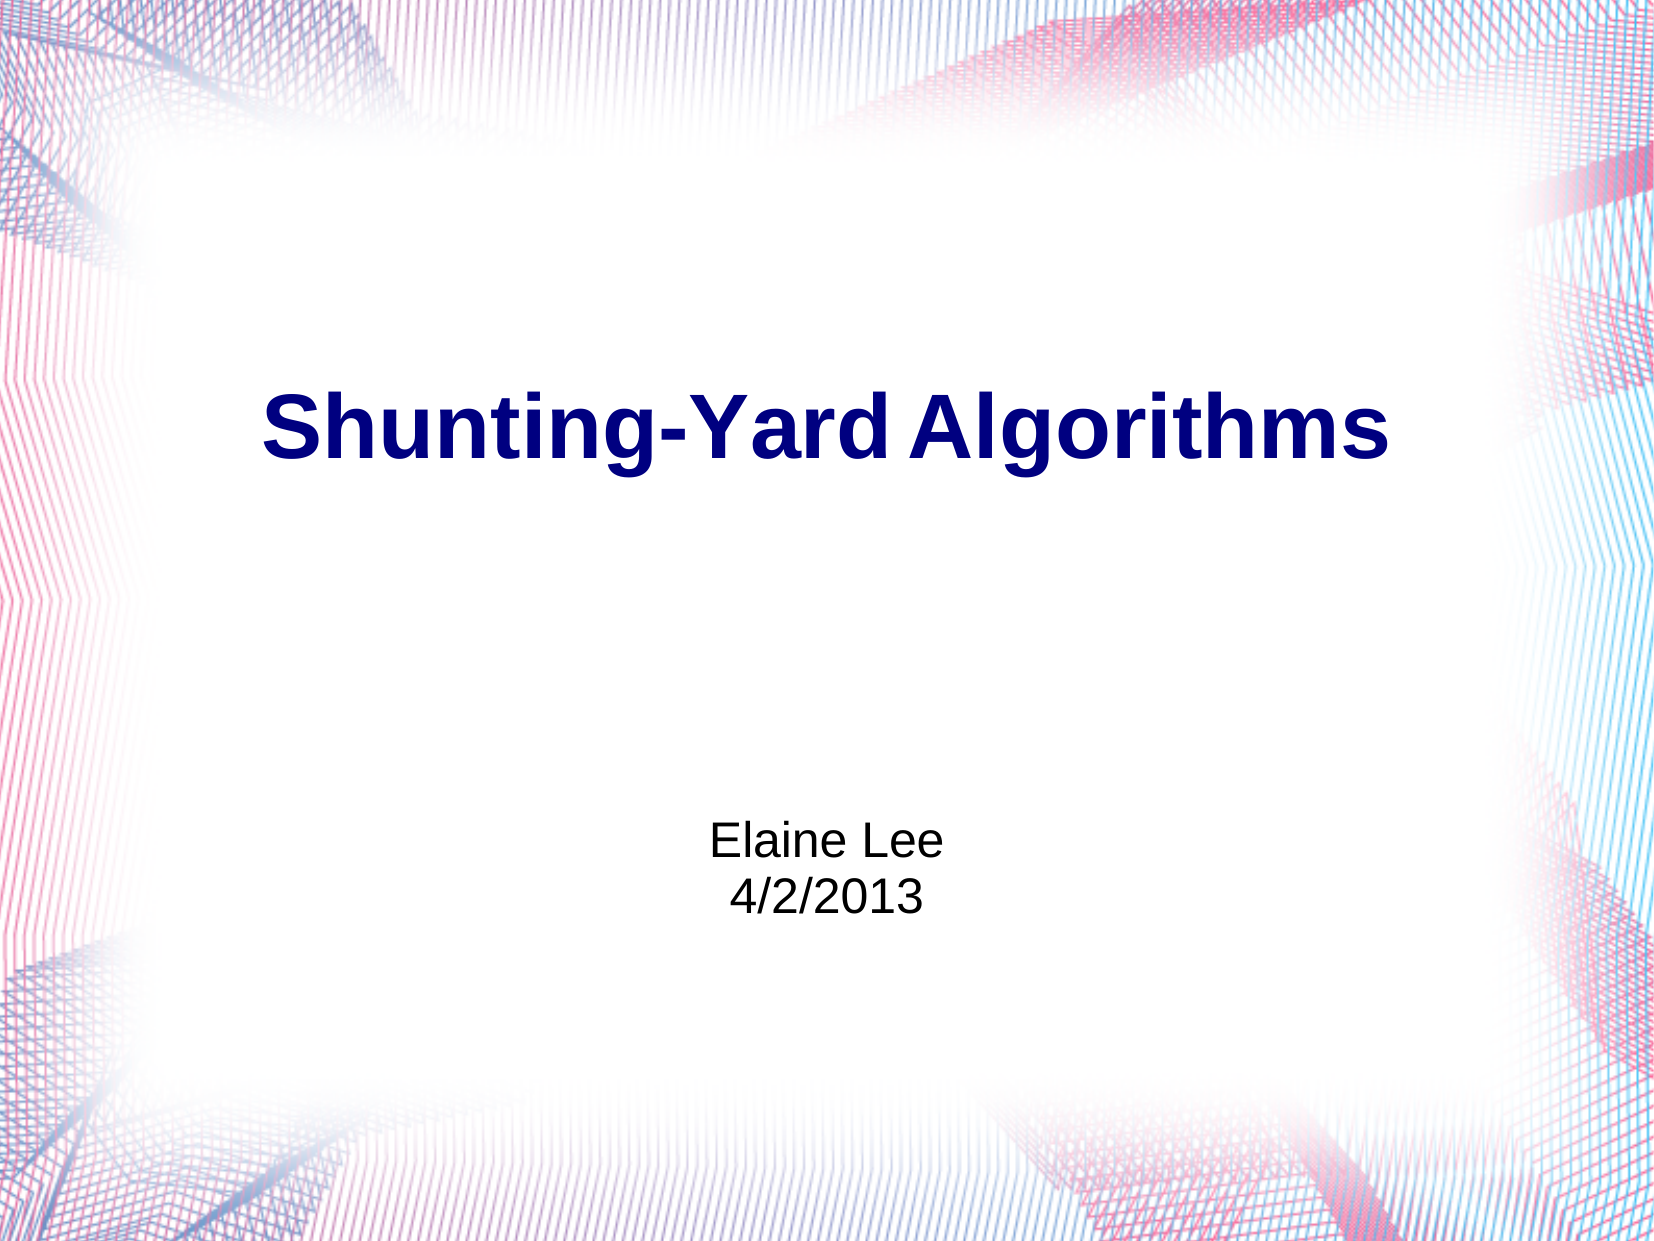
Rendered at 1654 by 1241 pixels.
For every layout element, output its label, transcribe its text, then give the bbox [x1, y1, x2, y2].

subtitle Shunting-Yard Algorithms Elaine Lee 4/2/2013 [82, 290, 1571, 1010]
picture [0, 0, 1654, 1241]
